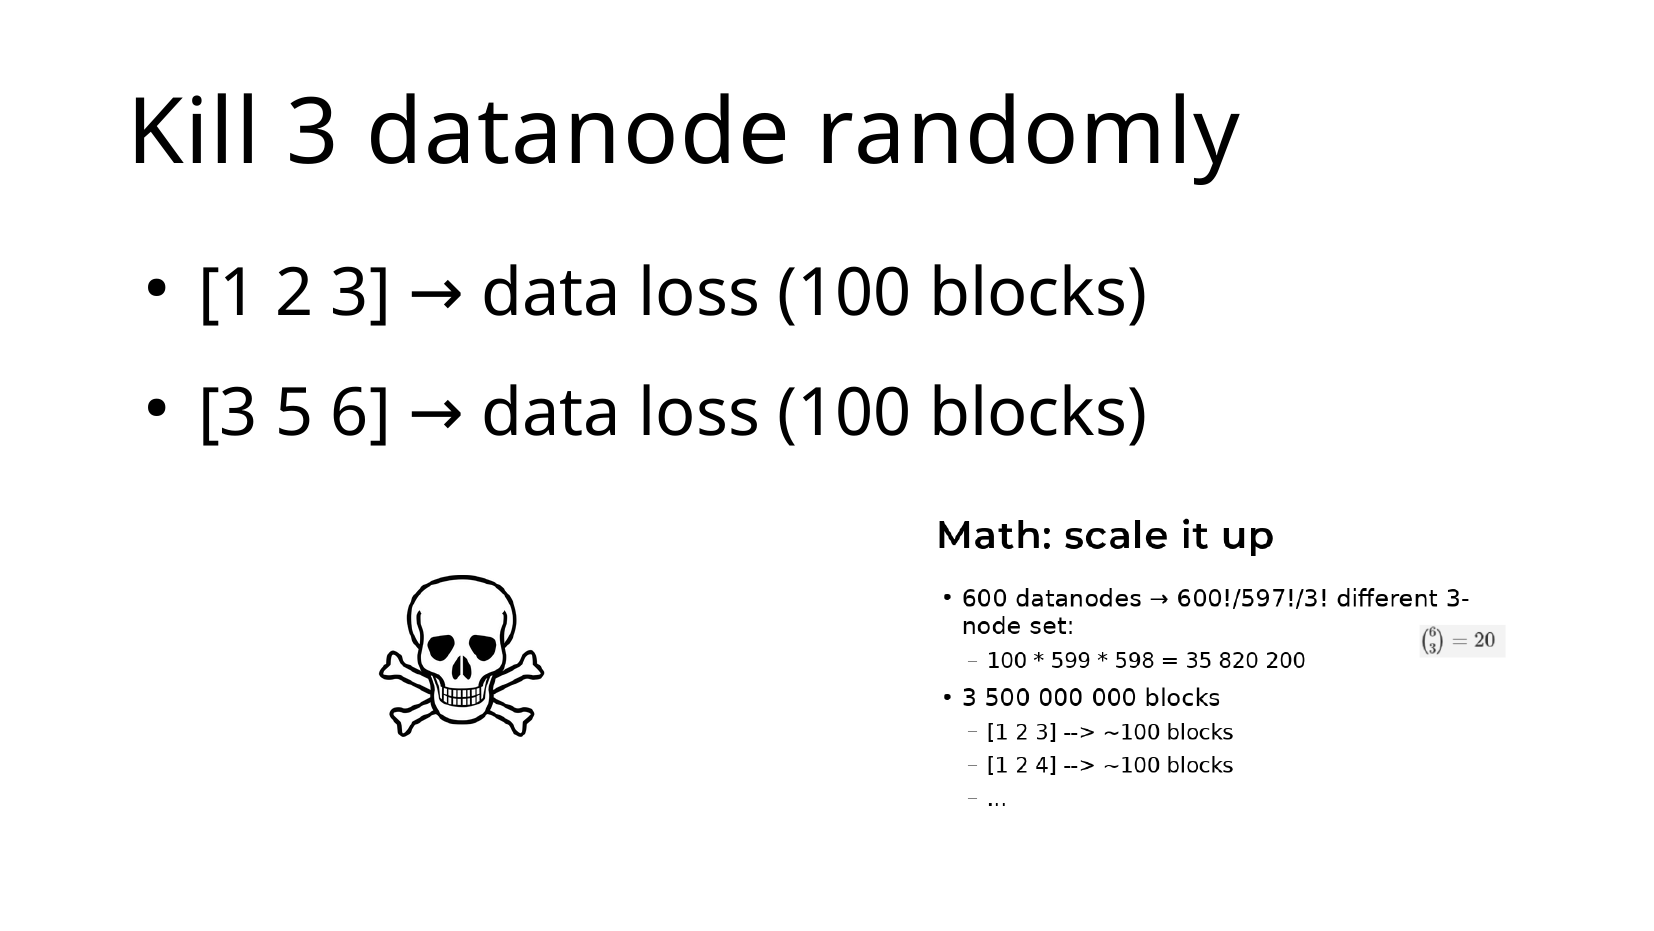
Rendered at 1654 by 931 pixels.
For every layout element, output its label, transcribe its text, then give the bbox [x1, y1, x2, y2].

picture [915, 506, 1518, 832]
list [1 2 3] → data loss (100 blocks) [3 5 6] → data loss (100 blocks) [127, 244, 1527, 784]
picture [356, 575, 560, 745]
title Kill 3 datanode randomly [127, 69, 1654, 187]
